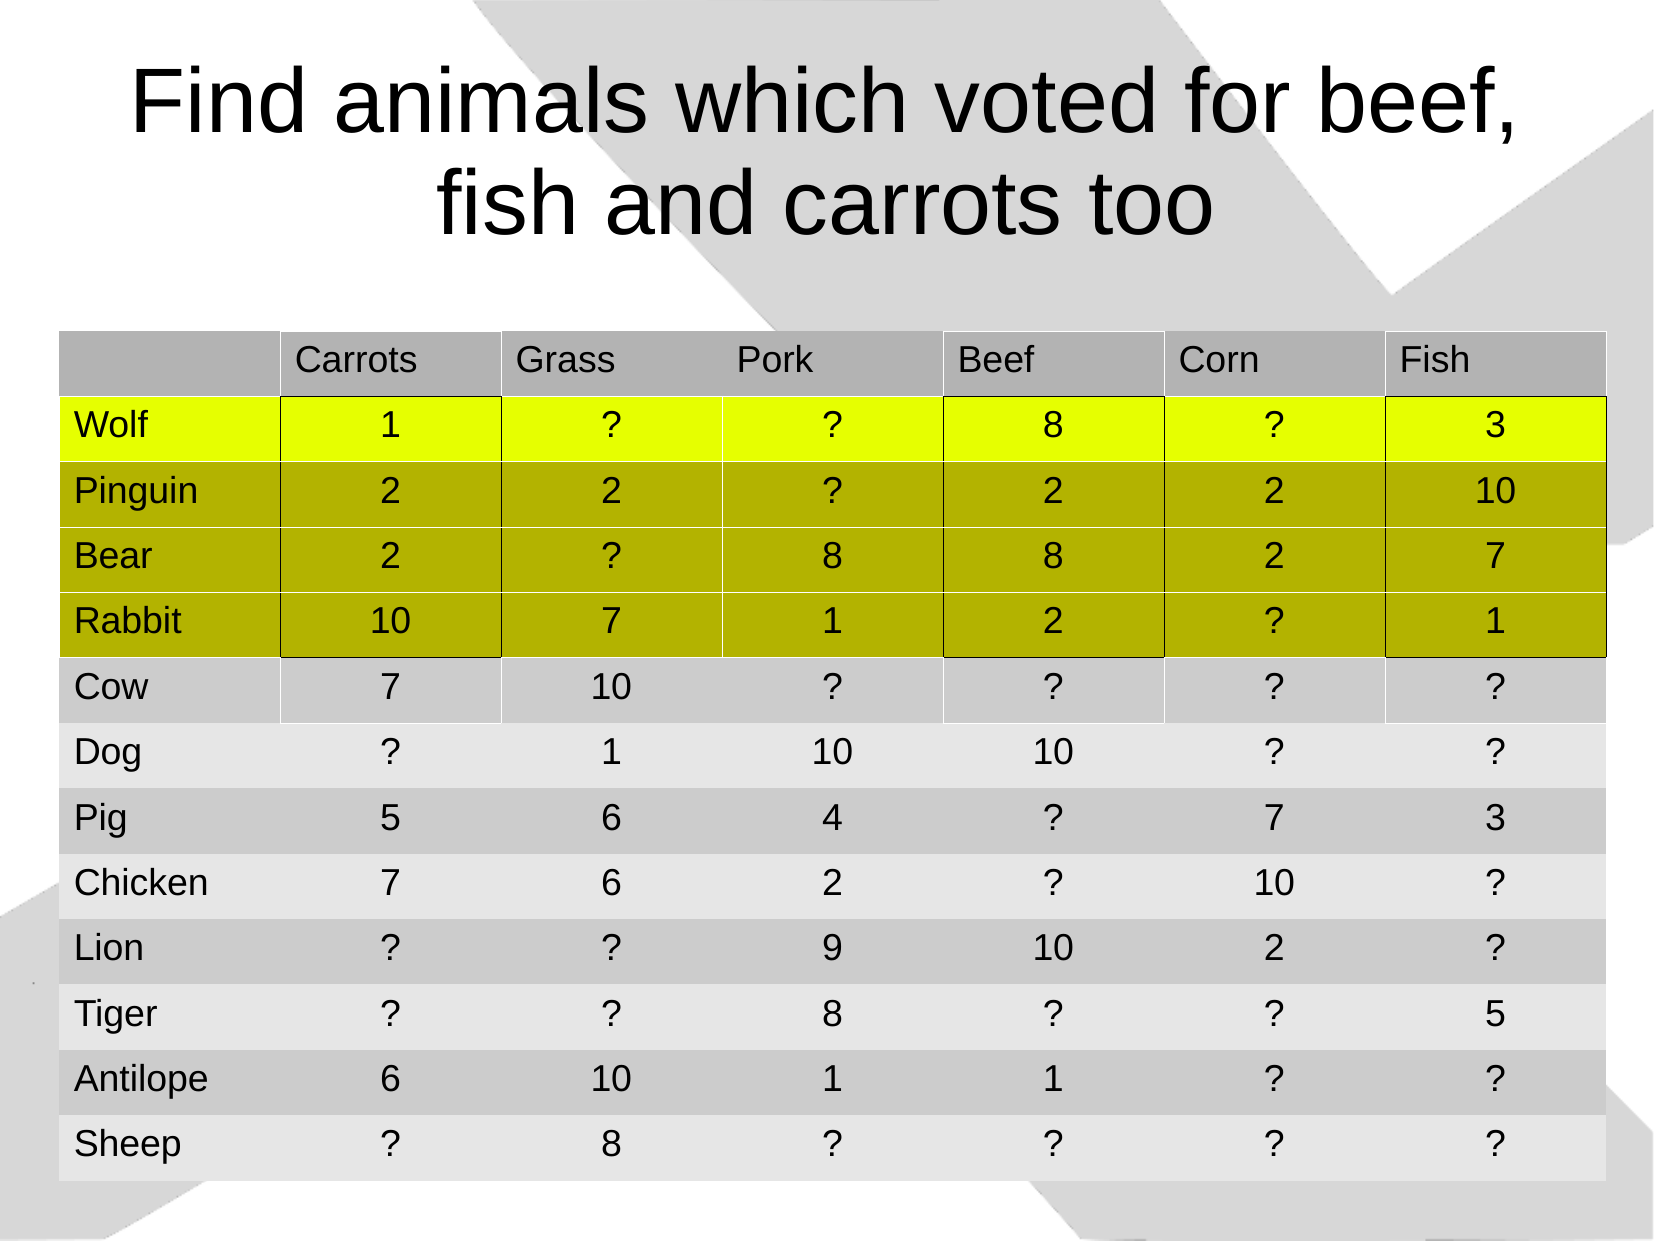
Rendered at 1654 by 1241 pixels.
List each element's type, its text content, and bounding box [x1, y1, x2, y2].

table_header Fish [1386, 332, 1606, 396]
table_cell 6 [280, 1050, 501, 1115]
picture [0, 0, 1654, 1241]
table_cell Rabbit [60, 593, 280, 657]
table_cell 7 [280, 854, 501, 919]
table_cell ? [1164, 1050, 1385, 1115]
table_cell ? [722, 1115, 943, 1181]
table_cell 2 [281, 528, 501, 592]
table_cell ? [1385, 724, 1606, 788]
table_cell 2 [1164, 919, 1385, 984]
table_cell ? [501, 984, 722, 1050]
table_cell 4 [722, 788, 943, 854]
table_cell ? [280, 1115, 501, 1181]
table_cell ? [723, 397, 943, 461]
table_cell 10 [501, 1050, 722, 1115]
table_cell 2 [502, 462, 722, 527]
table_cell 1 [1386, 593, 1606, 657]
table_cell Lion [59, 919, 280, 984]
table_header Corn [1165, 331, 1385, 396]
table_cell Chicken [59, 854, 280, 919]
table_header Beef [944, 332, 1164, 396]
table_cell ? [1164, 723, 1385, 788]
table_cell ? [943, 984, 1164, 1050]
table_cell 3 [1386, 397, 1606, 461]
table_cell ? [1165, 593, 1385, 657]
table_cell 7 [1164, 788, 1385, 854]
table_cell Sheep [59, 1115, 280, 1181]
table_cell 10 [502, 658, 722, 723]
title Find animals which voted for beef, fish and carrots too [82, 49, 1571, 257]
table_cell 10 [281, 593, 501, 657]
table_cell 2 [281, 462, 501, 527]
table_cell 5 [1385, 984, 1606, 1050]
table_cell Pinguin [60, 462, 280, 527]
table_cell ? [1164, 1115, 1385, 1181]
table_cell ? [280, 984, 501, 1050]
table_cell ? [280, 724, 501, 788]
table_cell 2 [1165, 462, 1385, 527]
table_cell ? [943, 788, 1164, 854]
table_cell Tiger [59, 984, 280, 1050]
table_cell 8 [944, 397, 1164, 461]
table_cell Wolf [60, 397, 280, 461]
table_cell ? [1385, 854, 1606, 919]
table_cell 10 [1386, 462, 1606, 527]
table_cell Dog [59, 723, 280, 788]
table_cell Bear [60, 528, 280, 592]
table_cell 8 [722, 984, 943, 1050]
table_cell ? [944, 658, 1164, 723]
table_cell 10 [722, 723, 943, 788]
table_cell ? [1385, 1050, 1606, 1115]
table_cell 2 [1165, 528, 1385, 592]
table_cell 2 [944, 593, 1164, 657]
table_cell 10 [943, 724, 1164, 788]
table_cell 7 [1386, 528, 1606, 592]
table_cell 1 [722, 1050, 943, 1115]
table_cell 2 [944, 462, 1164, 527]
table_cell ? [502, 397, 722, 461]
table_cell 8 [944, 528, 1164, 592]
table_cell 9 [722, 919, 943, 984]
table_cell 1 [723, 593, 943, 657]
table_header Grass [502, 331, 722, 396]
table_cell 3 [1385, 788, 1606, 854]
table_cell ? [1165, 397, 1385, 461]
table_cell Cow [59, 658, 280, 723]
table_cell ? [1385, 919, 1606, 984]
table_cell ? [723, 462, 943, 527]
table_cell ? [1386, 658, 1606, 723]
table_cell ? [501, 919, 722, 984]
table_cell 1 [943, 1050, 1164, 1115]
table_cell 1 [281, 397, 501, 461]
table_cell 10 [1164, 854, 1385, 919]
table_cell 8 [501, 1115, 722, 1181]
table_cell 10 [943, 919, 1164, 984]
table_cell 6 [501, 788, 722, 854]
table_cell ? [1164, 984, 1385, 1050]
table_cell 7 [281, 658, 501, 723]
table_cell Pig [59, 788, 280, 854]
table_cell ? [1165, 658, 1385, 723]
table_cell 6 [501, 854, 722, 919]
table_header Pork [722, 331, 943, 396]
table_cell ? [502, 528, 722, 592]
table_cell 1 [501, 723, 722, 788]
table_header [59, 331, 280, 396]
table_cell ? [943, 854, 1164, 919]
table_cell 5 [280, 788, 501, 854]
table_cell ? [722, 658, 943, 723]
table_cell ? [1385, 1115, 1606, 1181]
table_header Carrots [281, 332, 501, 396]
table_cell 7 [502, 593, 722, 657]
table_cell 2 [722, 854, 943, 919]
table_cell ? [280, 919, 501, 984]
table_cell ? [943, 1115, 1164, 1181]
table_cell 8 [723, 528, 943, 592]
table_cell Antilope [59, 1050, 280, 1115]
